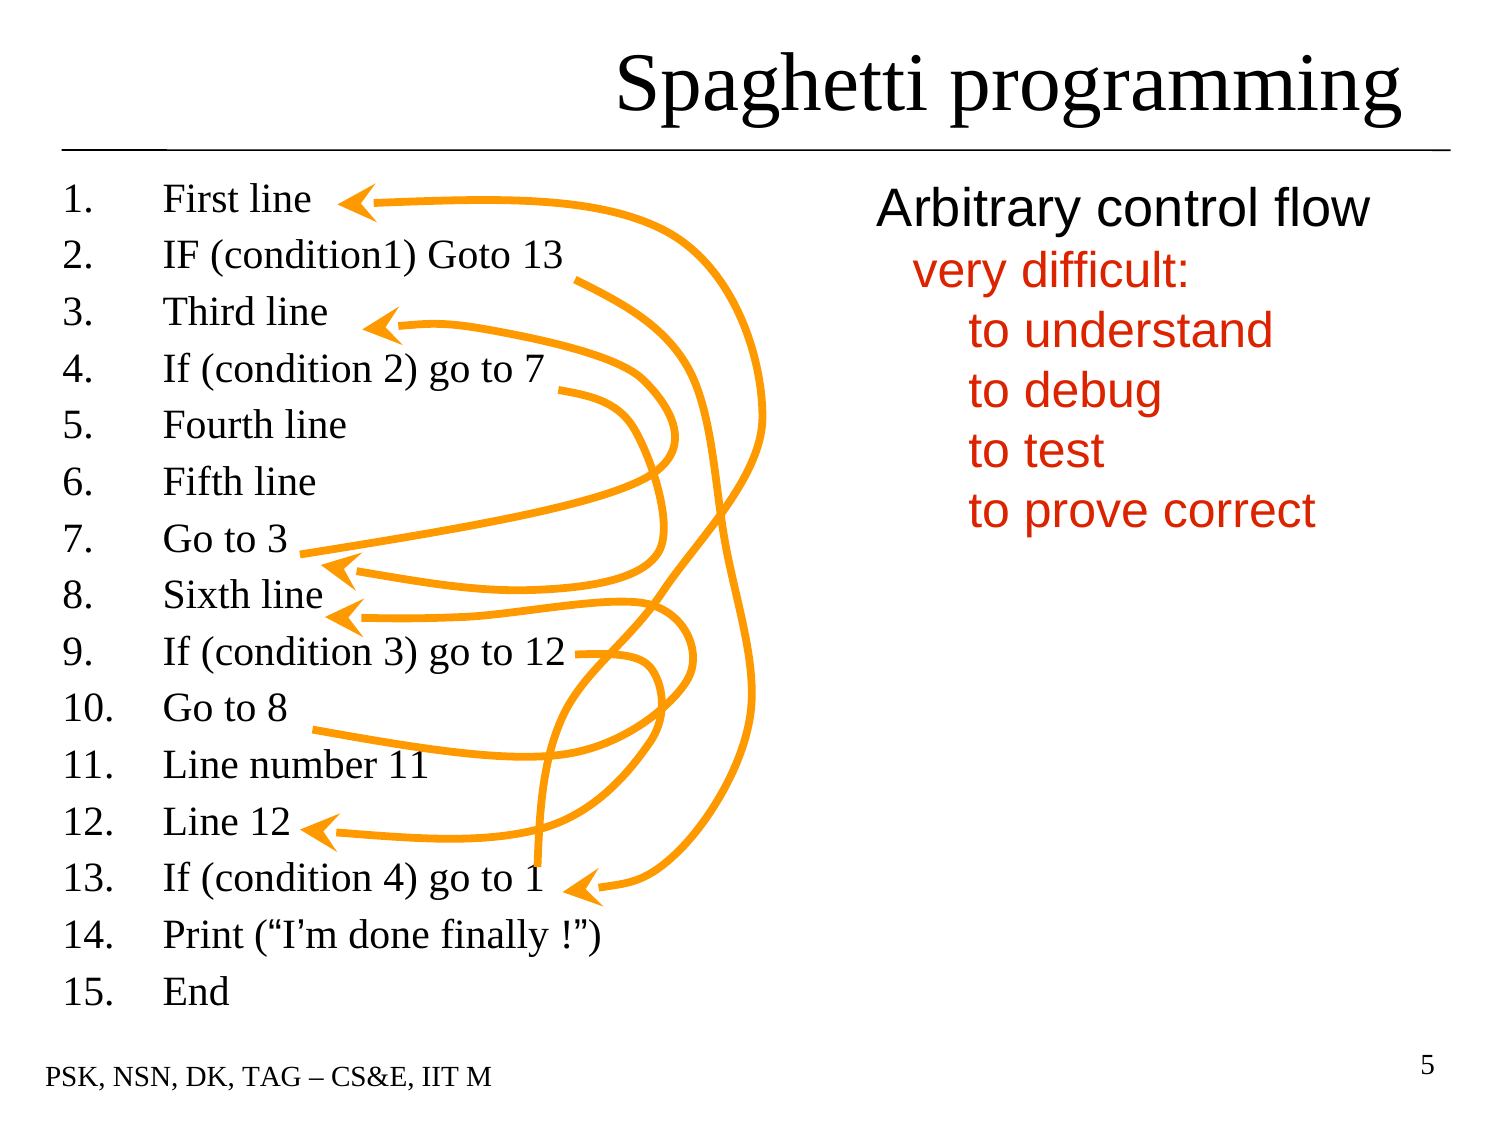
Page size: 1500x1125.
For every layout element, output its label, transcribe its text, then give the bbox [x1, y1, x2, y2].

list First line IF (condition1) Goto 13 Third line If (condition 2) go to 7 Fourth line Fifth line Go to 3 Sixth line If (condition 3) go to 12 Go to 8 Line number 11 Line 12 If (condition 4) go to 1 Print (“I’m done finally !”) End [62, 180, 827, 1043]
title Spaghetti programming [401, 24, 1465, 130]
text_box Arbitrary control flow very difficult: to understand to debug to test to prove correct [862, 165, 1418, 1028]
